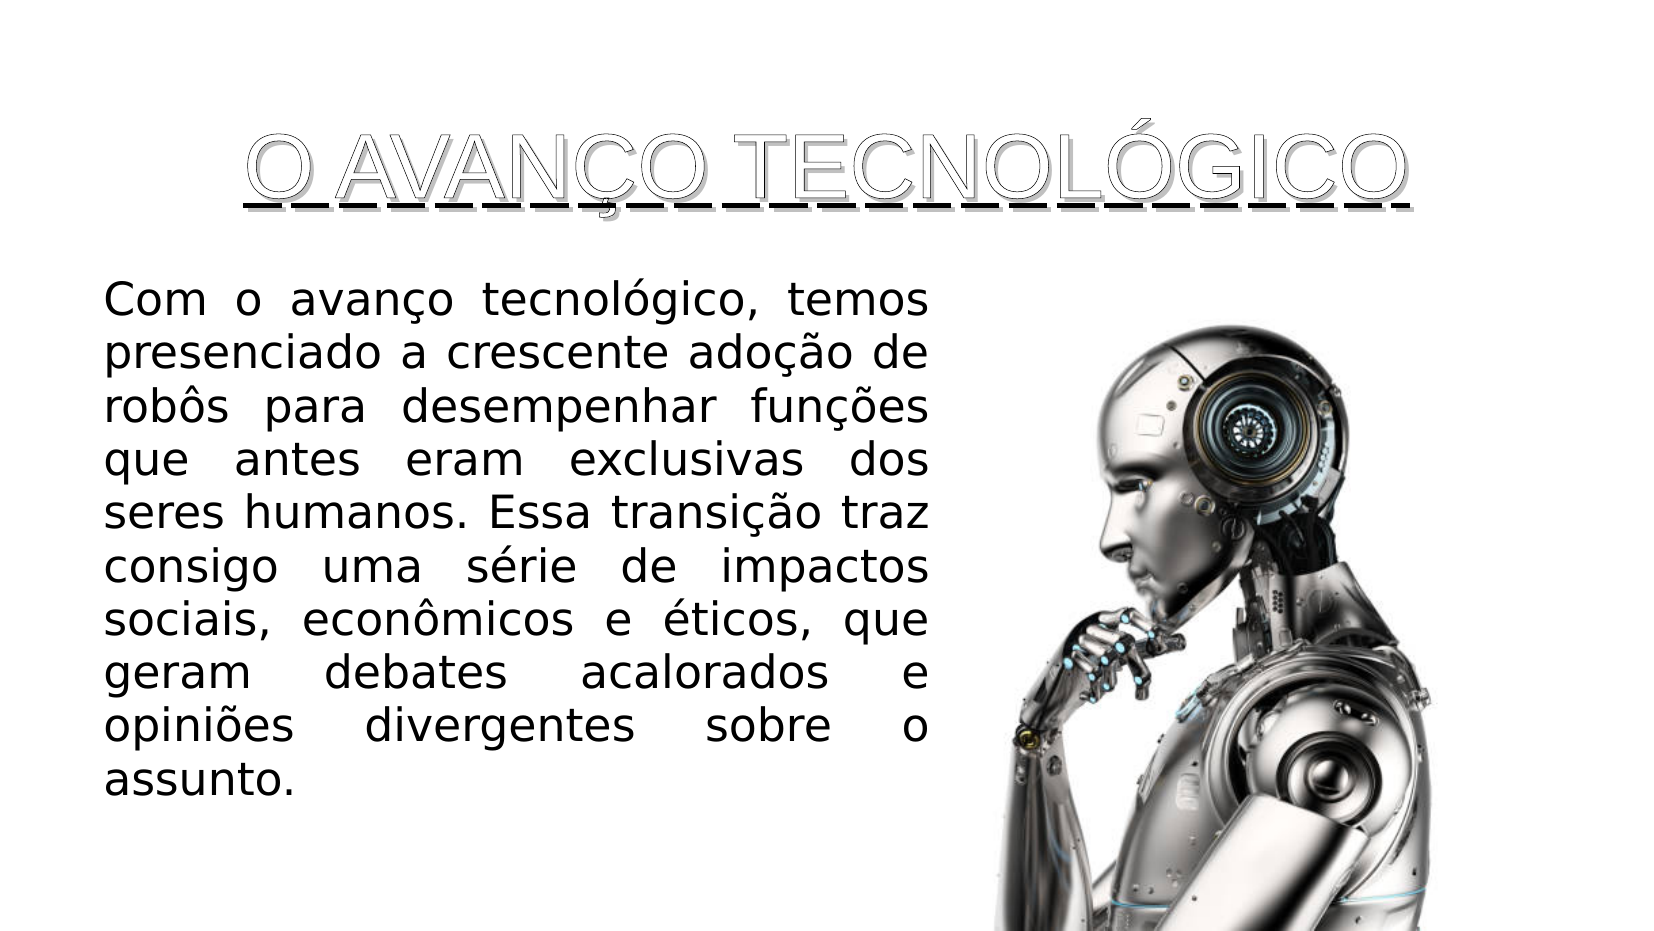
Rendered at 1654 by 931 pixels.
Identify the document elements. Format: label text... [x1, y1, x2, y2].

title O avanço tecnológico [82, 88, 1571, 244]
picture [765, 308, 1595, 931]
text_box Com o avanço tecnológico, temos presenciado a crescente adoção de robôs para desempenhar funções que antes eram exclusivas dos seres humanos. Essa transição traz consigo uma série de impactos sociais, econômicos e éticos, que geram debates acalorados e opiniões divergentes sobre o assunto. [88, 265, 945, 814]
